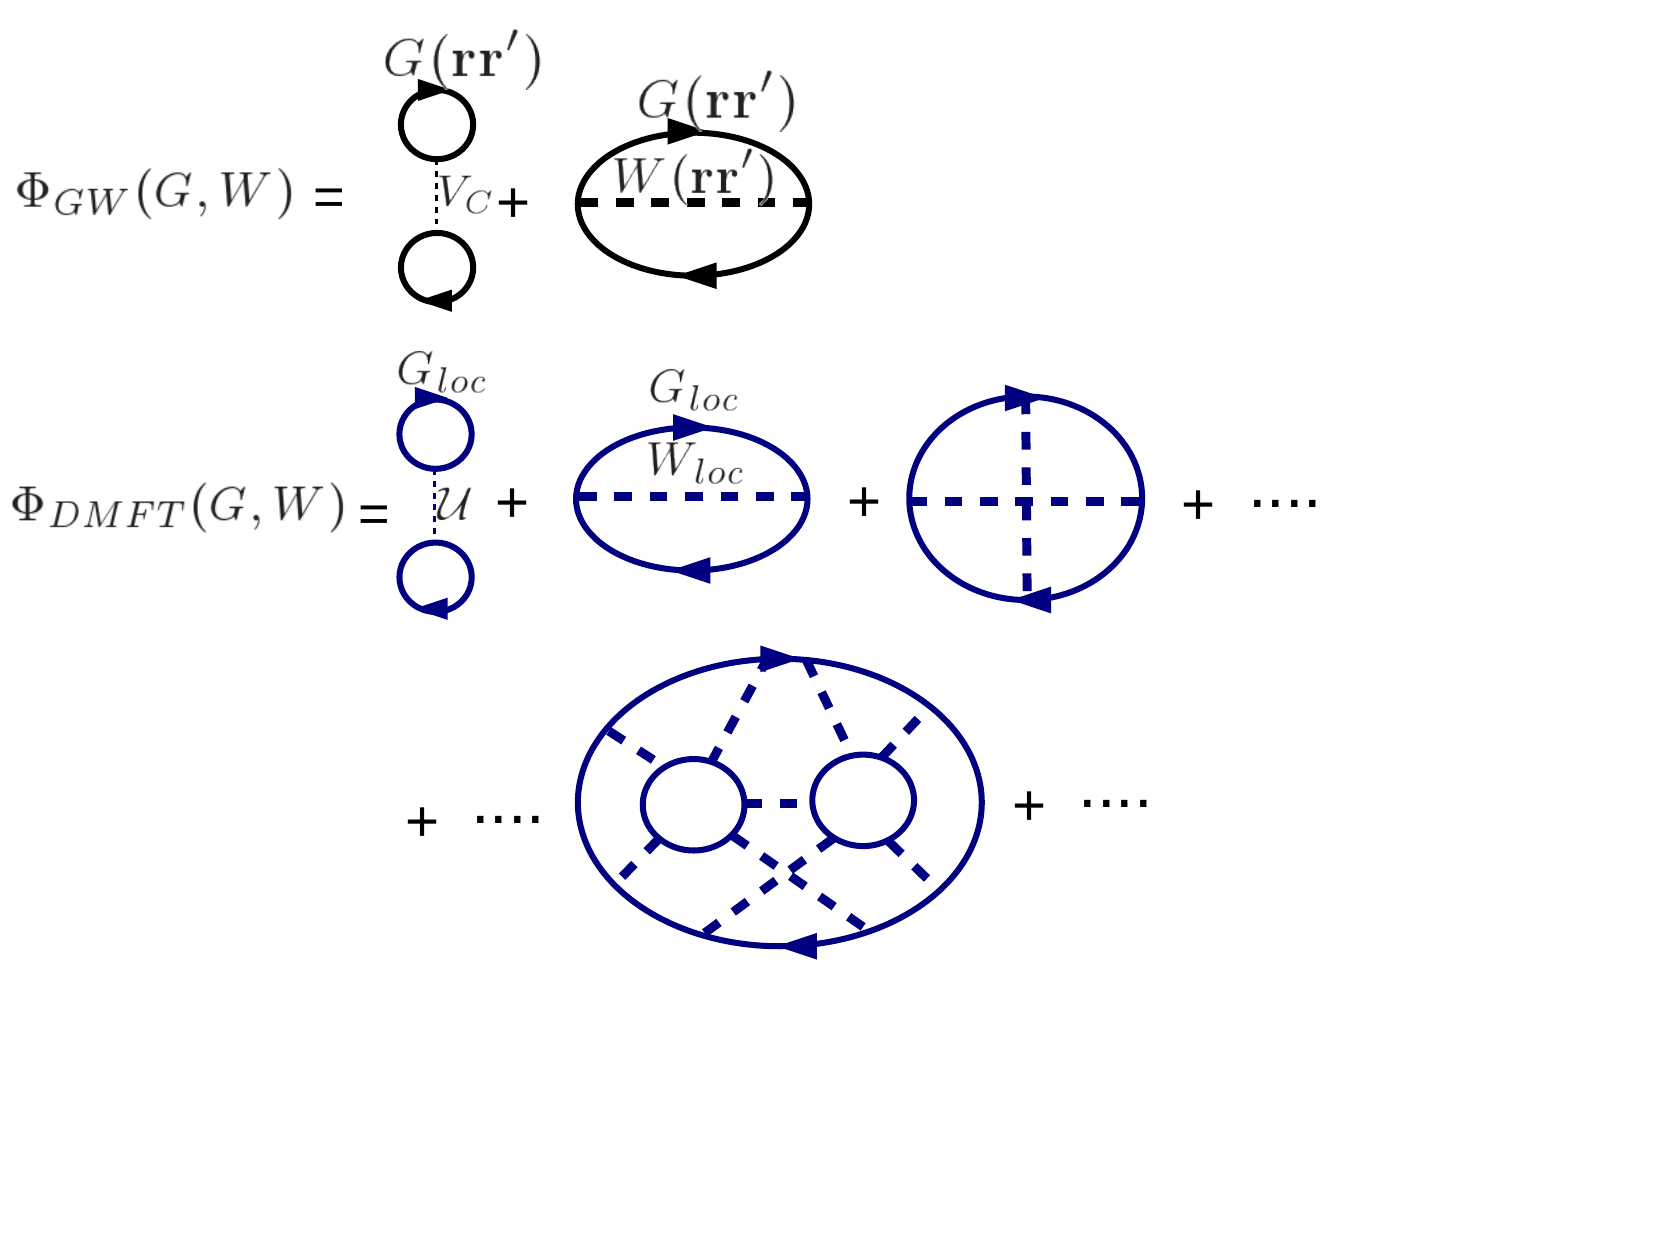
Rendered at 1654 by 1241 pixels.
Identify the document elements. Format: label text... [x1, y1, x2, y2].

picture [632, 63, 798, 132]
text_box .... [456, 756, 561, 846]
picture [598, 143, 779, 210]
text_box = [299, 159, 361, 235]
picture [5, 152, 306, 222]
text_box + [480, 462, 544, 543]
picture [426, 162, 502, 220]
text_box + [997, 765, 1062, 845]
picture [390, 343, 496, 401]
text_box + [832, 461, 897, 542]
text_box + [390, 781, 455, 862]
picture [428, 480, 474, 524]
picture [642, 361, 748, 419]
text_box + [1167, 464, 1231, 545]
picture [642, 433, 748, 488]
text_box + [482, 162, 546, 243]
text_box = [343, 476, 405, 552]
picture [5, 472, 351, 542]
text_box .... [1233, 439, 1338, 529]
text_box .... [1064, 740, 1168, 830]
picture [378, 22, 544, 90]
